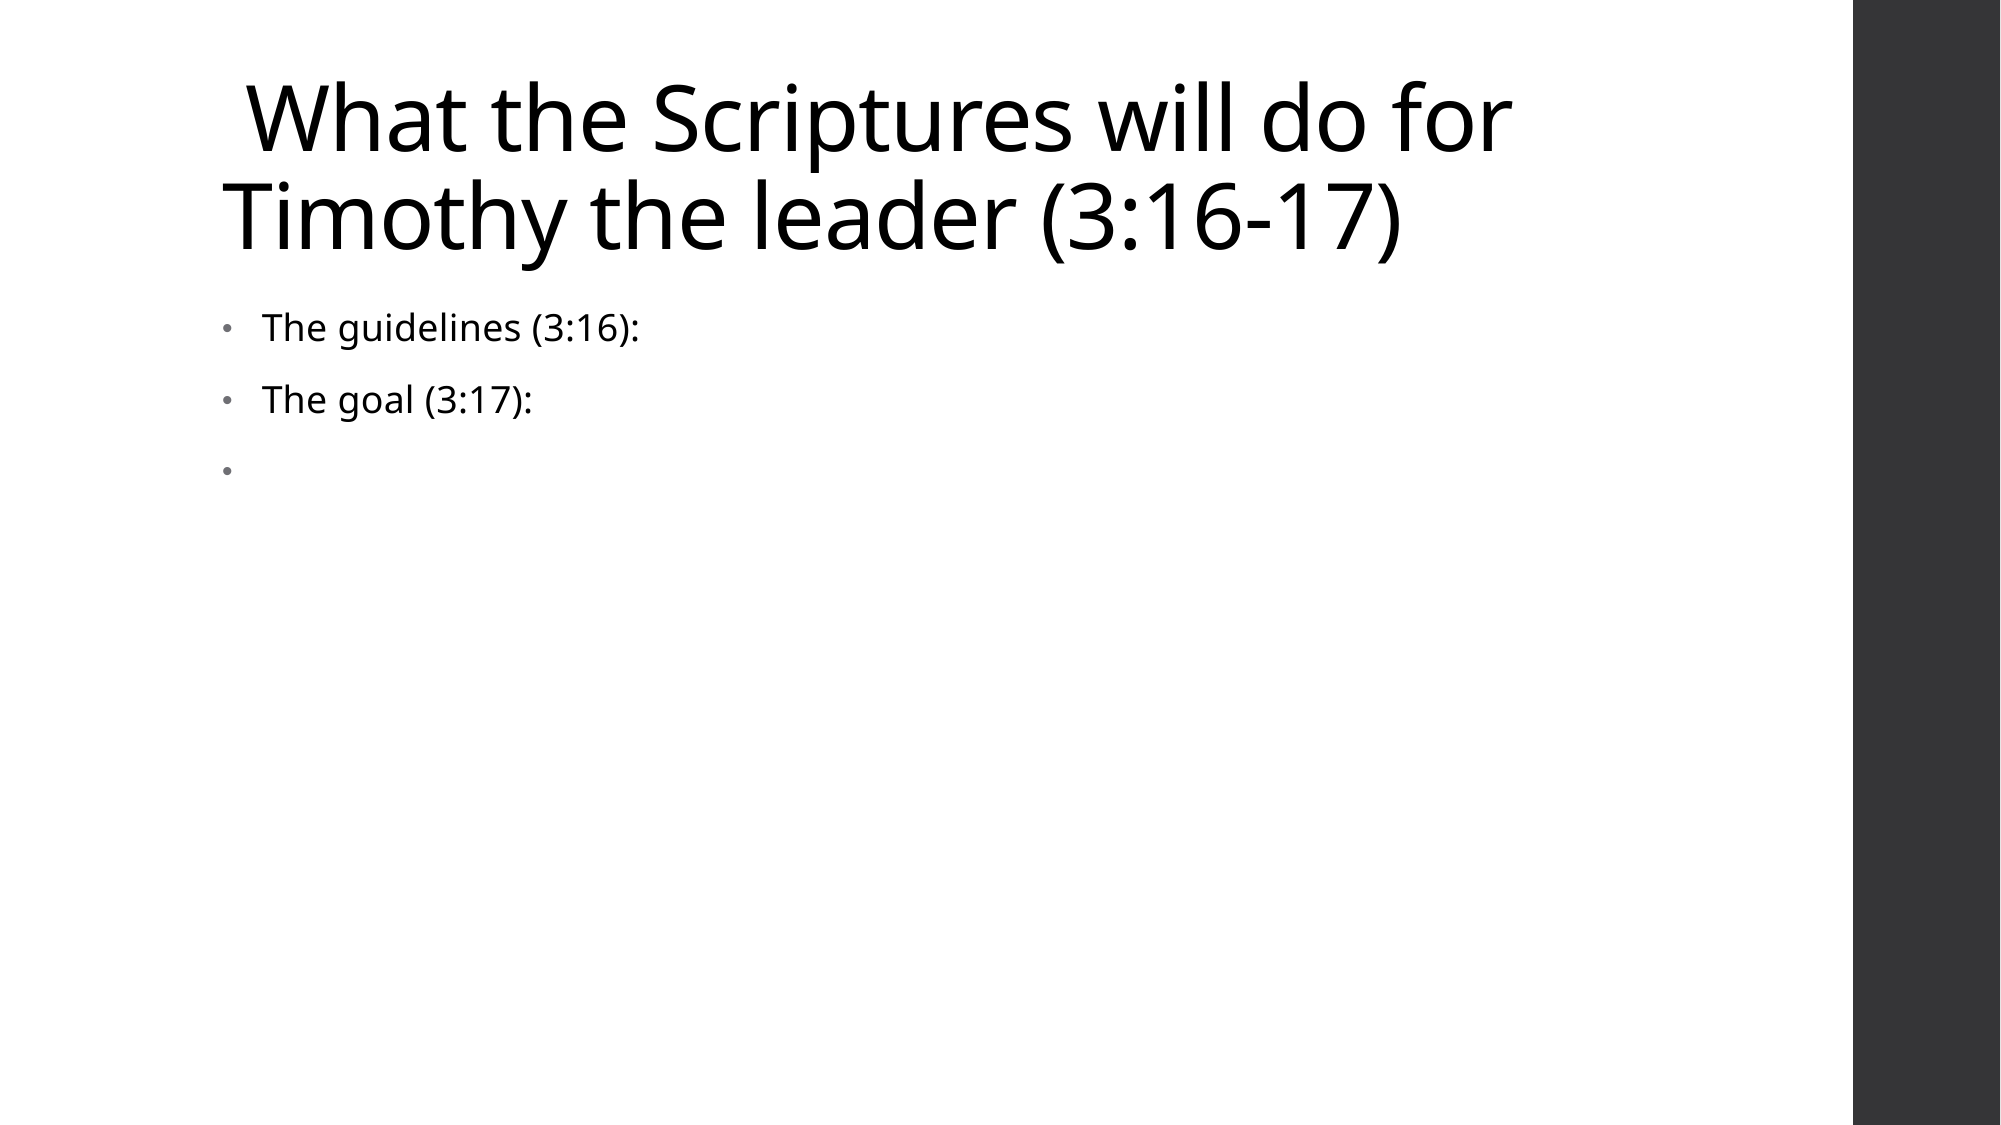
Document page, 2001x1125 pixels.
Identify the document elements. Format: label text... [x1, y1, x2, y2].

title What the Scriptures will do for Timothy the leader (3:16-17) [206, 60, 1797, 278]
list The guidelines (3:16): The goal (3:17): [206, 299, 1617, 1014]
